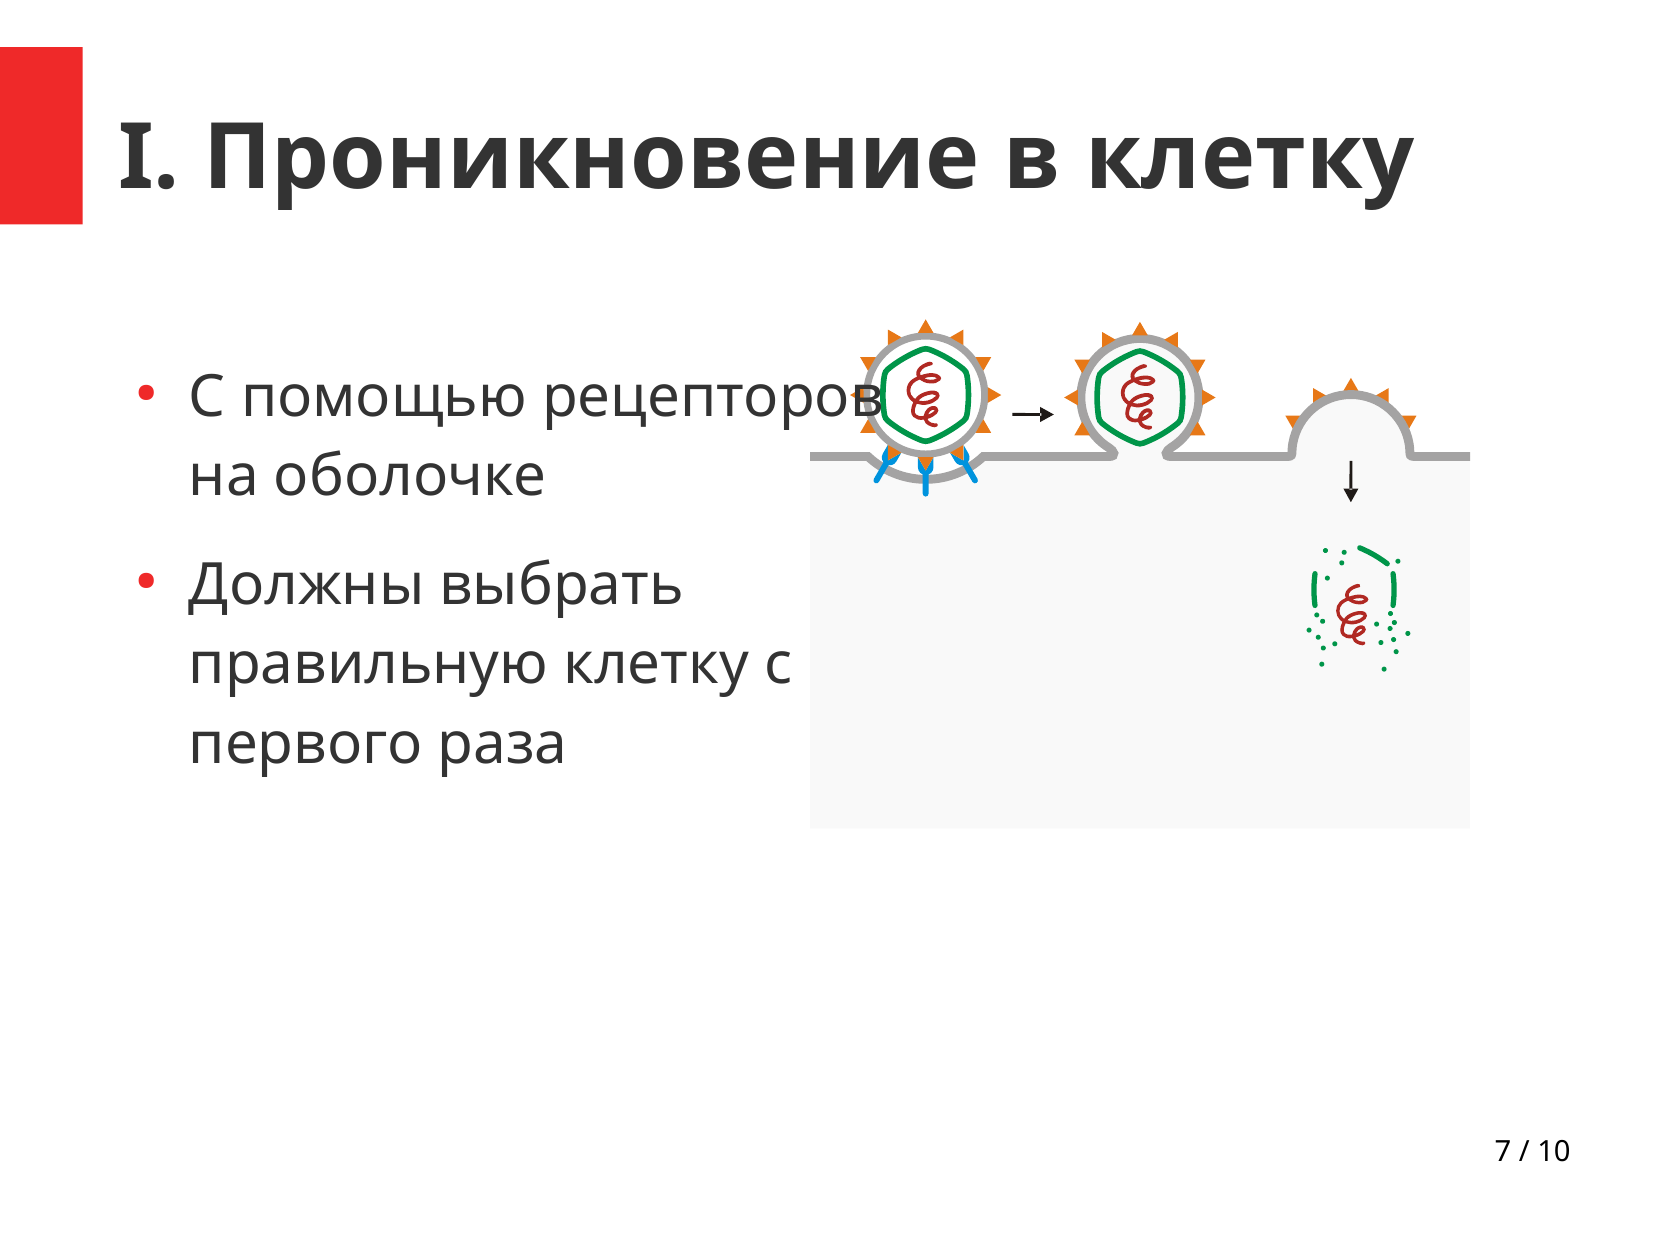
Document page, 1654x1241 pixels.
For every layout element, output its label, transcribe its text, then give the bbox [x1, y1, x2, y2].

picture [810, 285, 1471, 829]
list С помощью рецепторов на оболочке Должны выбрать правильную клетку с первого раза [118, 354, 916, 1111]
title I. Проникновение в клетку [118, 49, 1571, 257]
